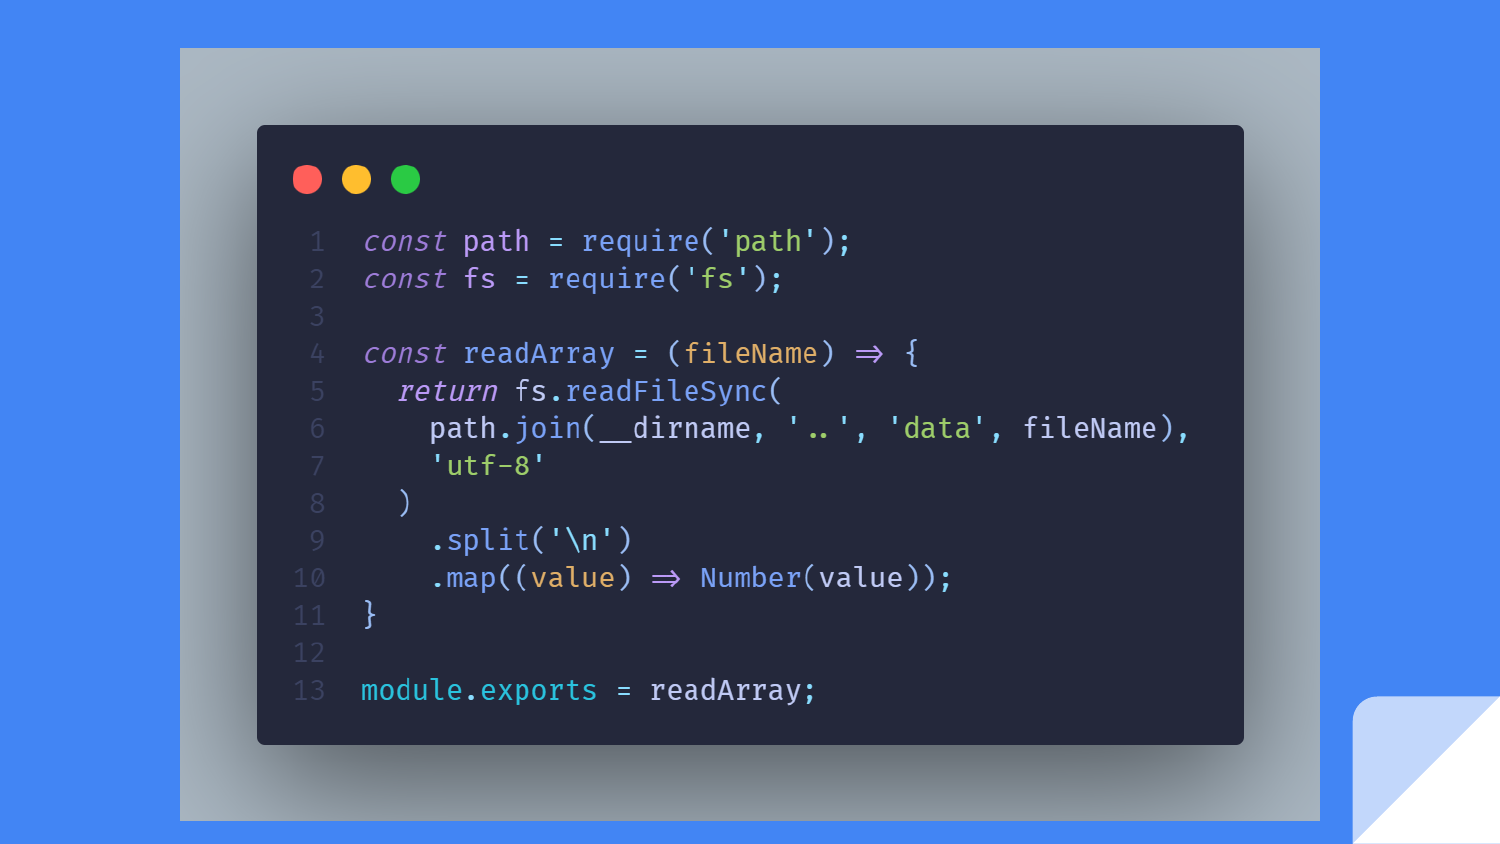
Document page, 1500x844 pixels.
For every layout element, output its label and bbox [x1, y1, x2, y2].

picture [180, 48, 1320, 821]
